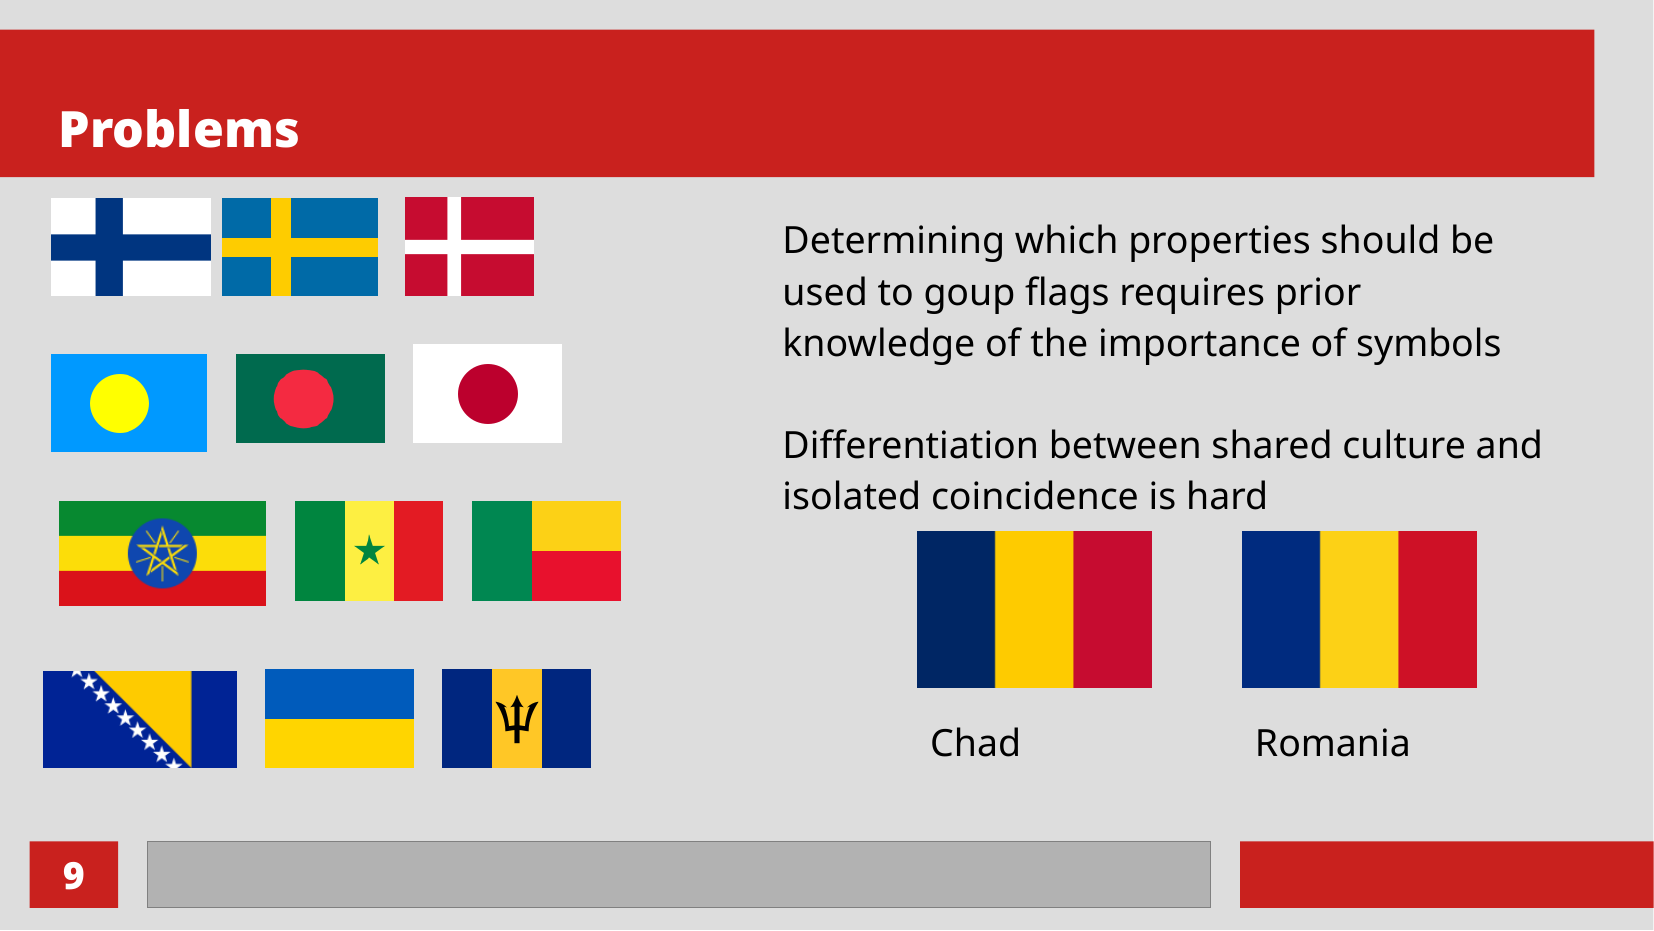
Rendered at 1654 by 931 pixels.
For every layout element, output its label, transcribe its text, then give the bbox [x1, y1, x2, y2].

picture [442, 669, 591, 768]
picture [1242, 531, 1477, 688]
picture [222, 198, 378, 296]
text_box Chad [915, 708, 1152, 771]
picture [59, 501, 266, 606]
picture [51, 198, 211, 296]
picture [917, 531, 1152, 688]
picture [51, 354, 207, 452]
picture [413, 344, 562, 443]
picture [43, 671, 237, 768]
text_box Determining which properties should be used to goup flags requires prior knowledge of the importance of symbols Differentiation between shared culture and isolated coincidence is hard [767, 206, 1565, 570]
picture [295, 501, 443, 601]
picture [236, 354, 385, 443]
text_box Romania [1240, 708, 1477, 771]
title Problems [59, 44, 1595, 163]
picture [472, 501, 621, 601]
picture [405, 197, 534, 296]
picture [265, 669, 414, 768]
